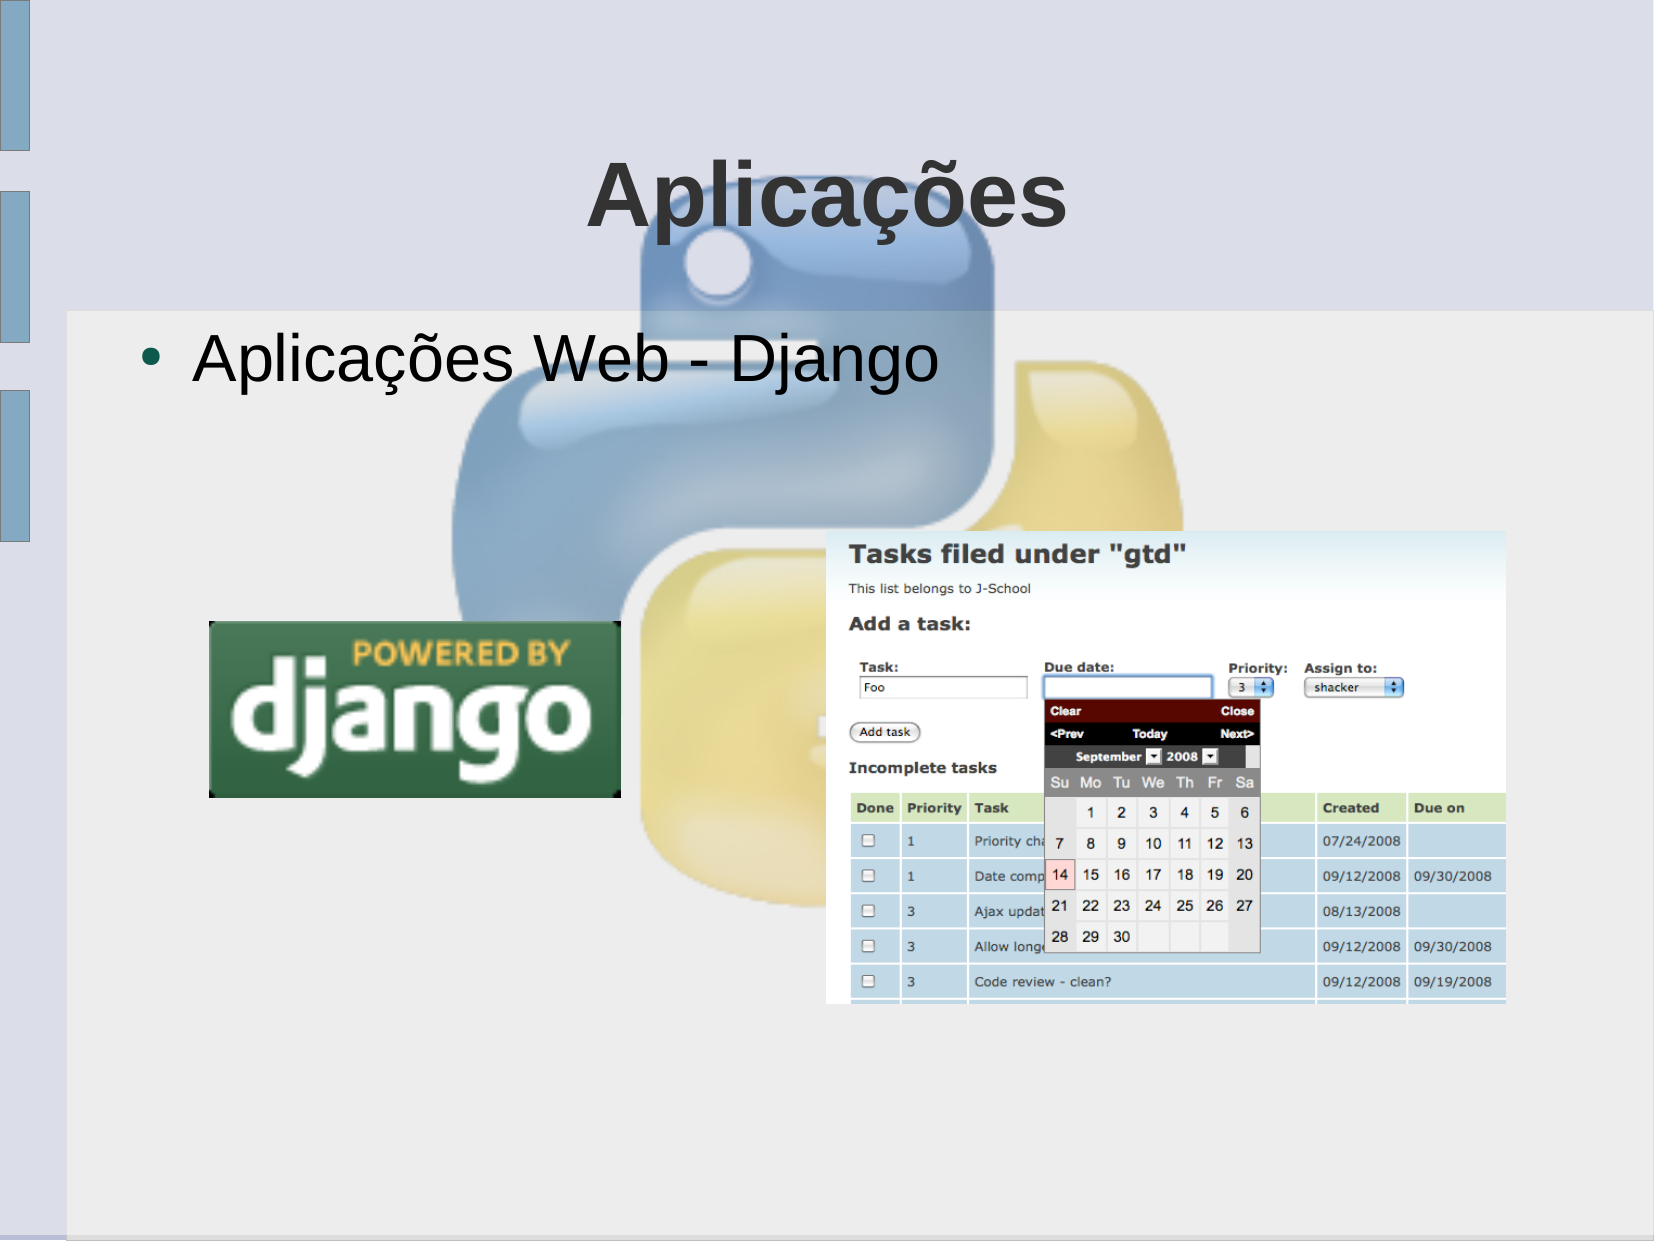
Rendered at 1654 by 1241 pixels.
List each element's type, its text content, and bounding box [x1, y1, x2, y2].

list Aplicações Web - Django [121, 321, 1534, 1103]
title Aplicações [121, 91, 1534, 299]
picture [0, 0, 1654, 1235]
